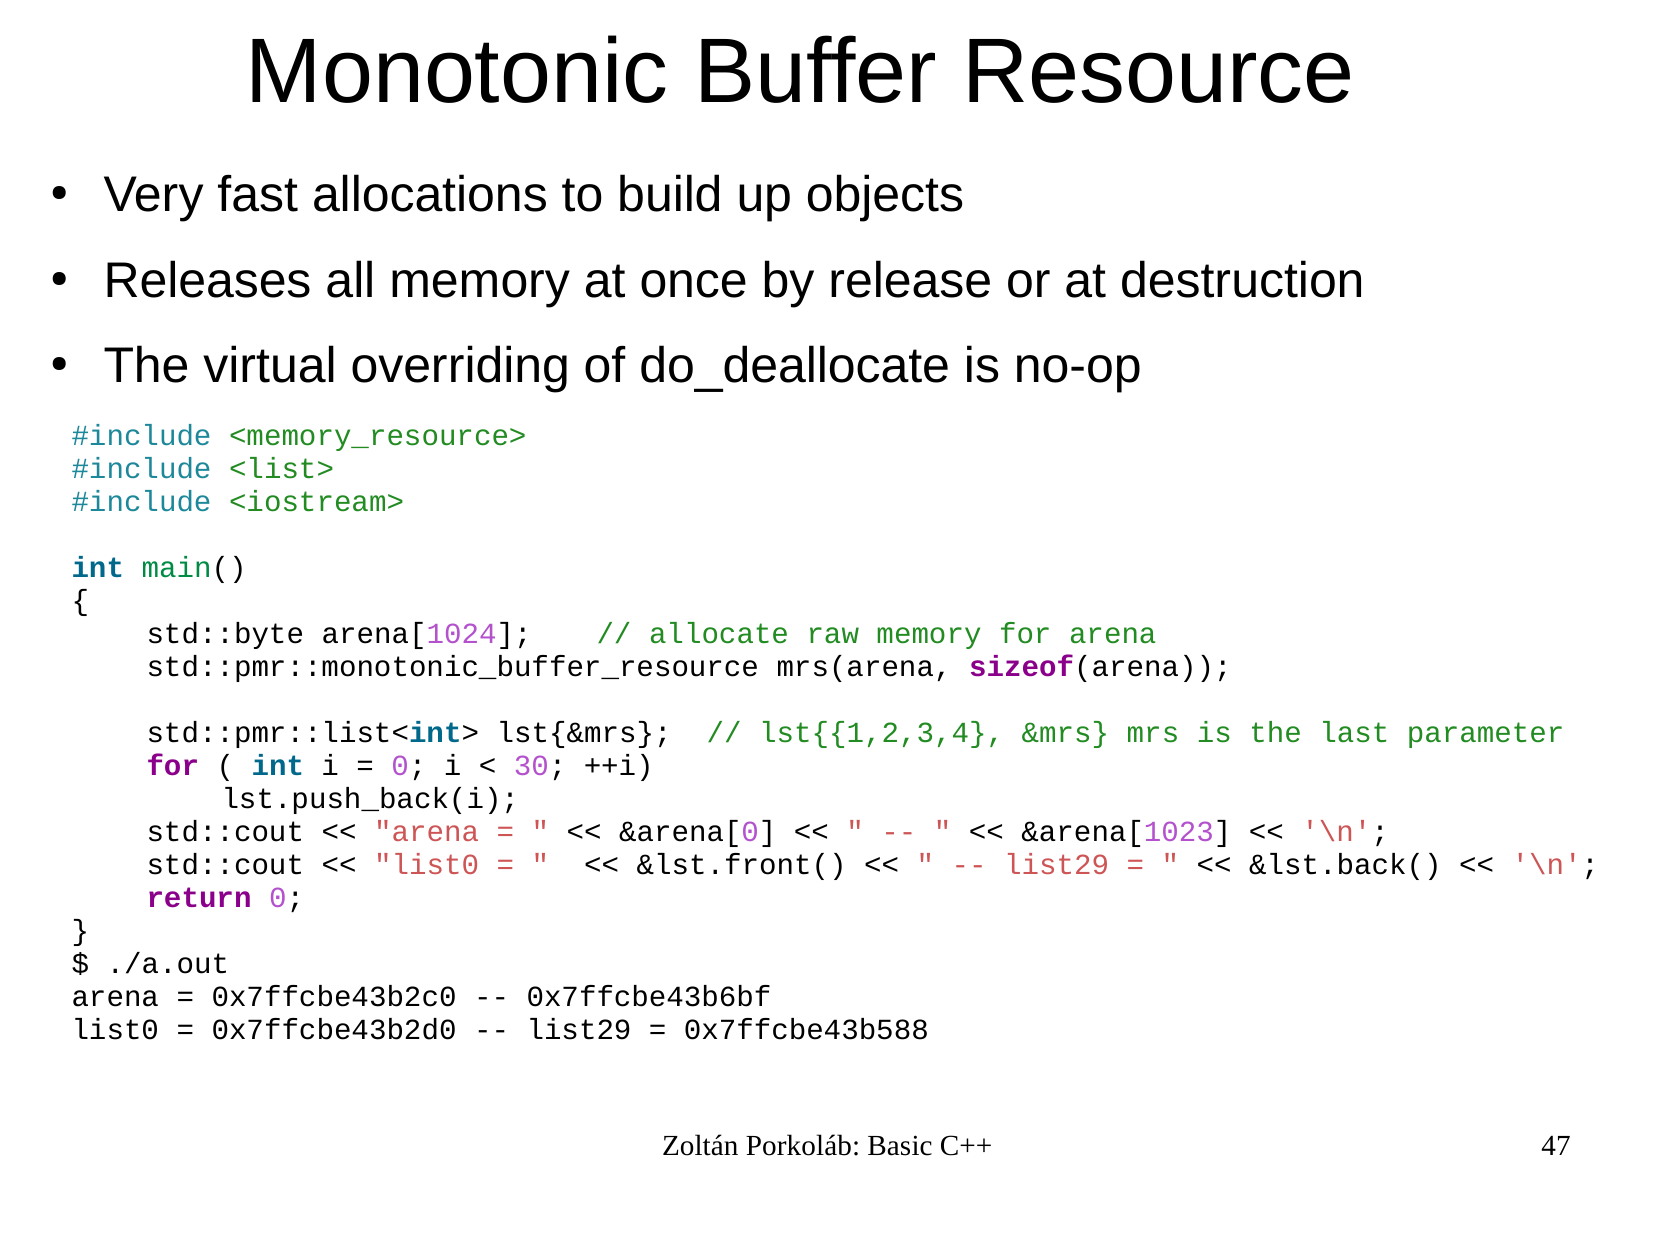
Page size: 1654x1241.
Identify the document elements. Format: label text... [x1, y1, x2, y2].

title Monotonic Buffer Resource [56, 0, 1546, 81]
text_box #include <memory_resource> #include <list> #include <iostream> int main() { std::byte arena[1024]; // allocate raw memory for arena std::pmr::monotonic_buffer_resource mrs(arena, sizeof(arena)); std::pmr::list<int> lst{&mrs}; // lst{{1,2,3,4}, &mrs} mrs is the last parameter for ( int i = 0; i < 30; ++i) lst.push_back(i); std::cout << "arena = " << &arena[0] << " -- " << &arena[1023] << '\n'; std::cout << "list0 = " << &lst.front() << " -- list29 = " << &lst.back() << '\n'; return 0; } $ ./a.out arena = 0x7ffcbe43b2c0 -- 0x7ffcbe43b6bf list0 = 0x7ffcbe43b2d0 -- list29 = 0x7ffcbe43b588 [56, 413, 1654, 1156]
list Very fast allocations to build up objects Releases all memory at once by release or at destruction The virtual overriding of do_deallocate is no-op [32, 81, 1593, 502]
